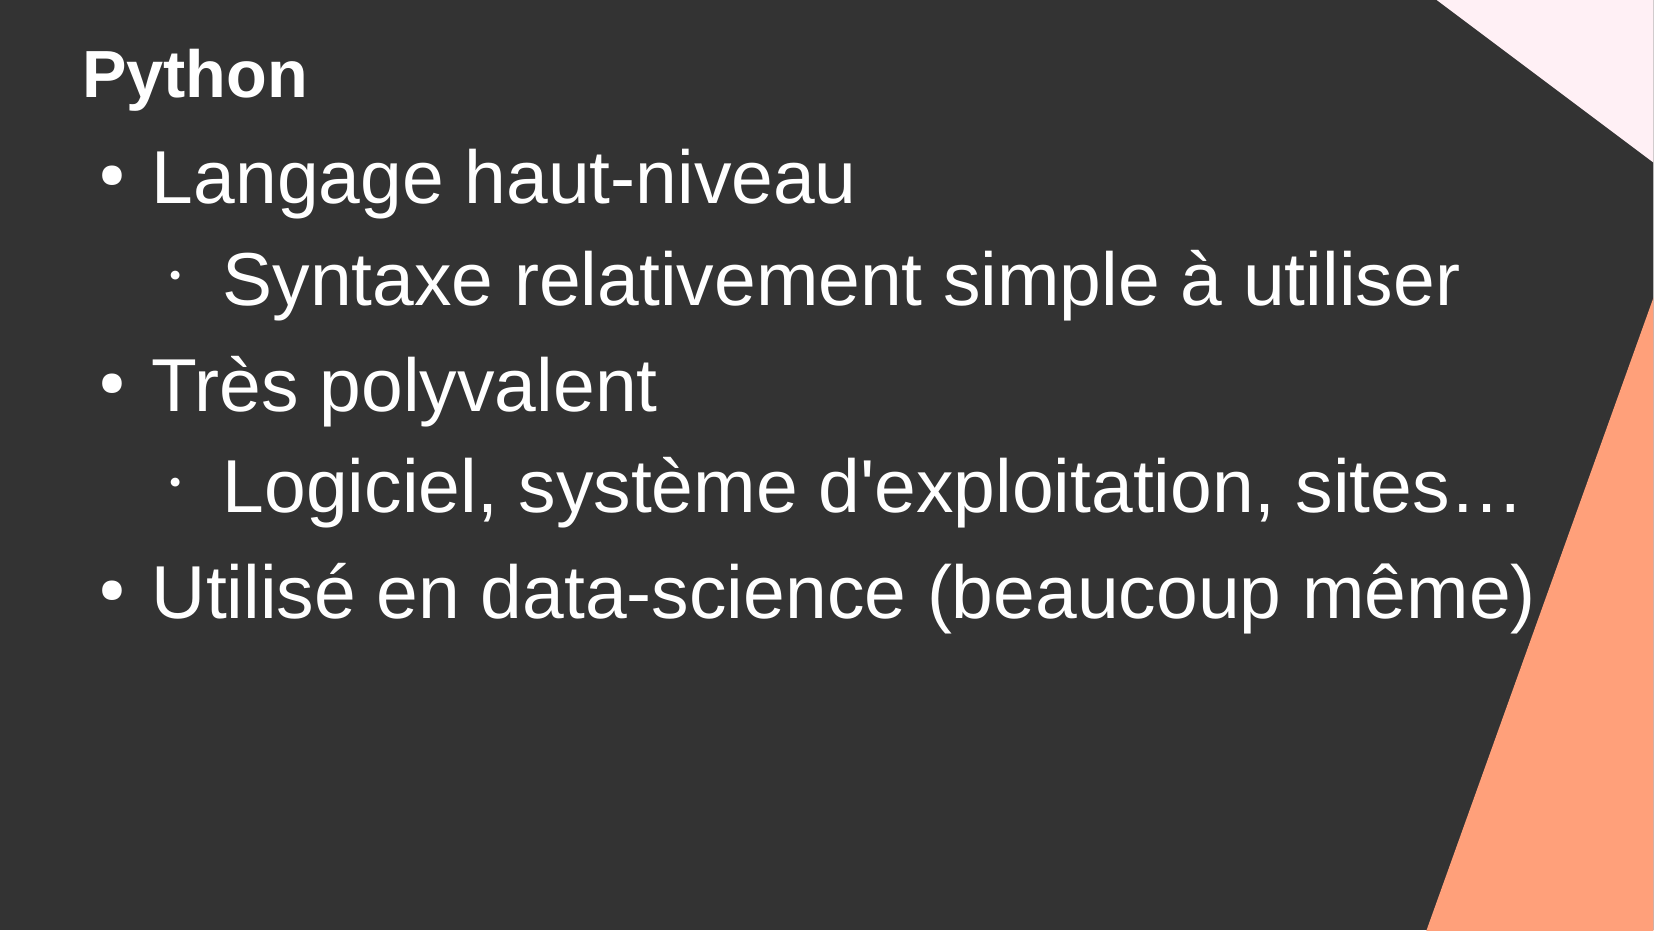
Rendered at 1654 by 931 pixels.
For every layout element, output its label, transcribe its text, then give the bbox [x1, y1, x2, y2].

list Langage haut-niveau Syntaxe relativement simple à utiliser Très polyvalent Logiciel, système d'exploitation, sites… Utilisé en data-science (beaucoup même) [80, 135, 1560, 815]
title Python [82, 37, 1571, 115]
text_box [1436, 0, 1654, 163]
text_box [1426, 296, 1654, 931]
